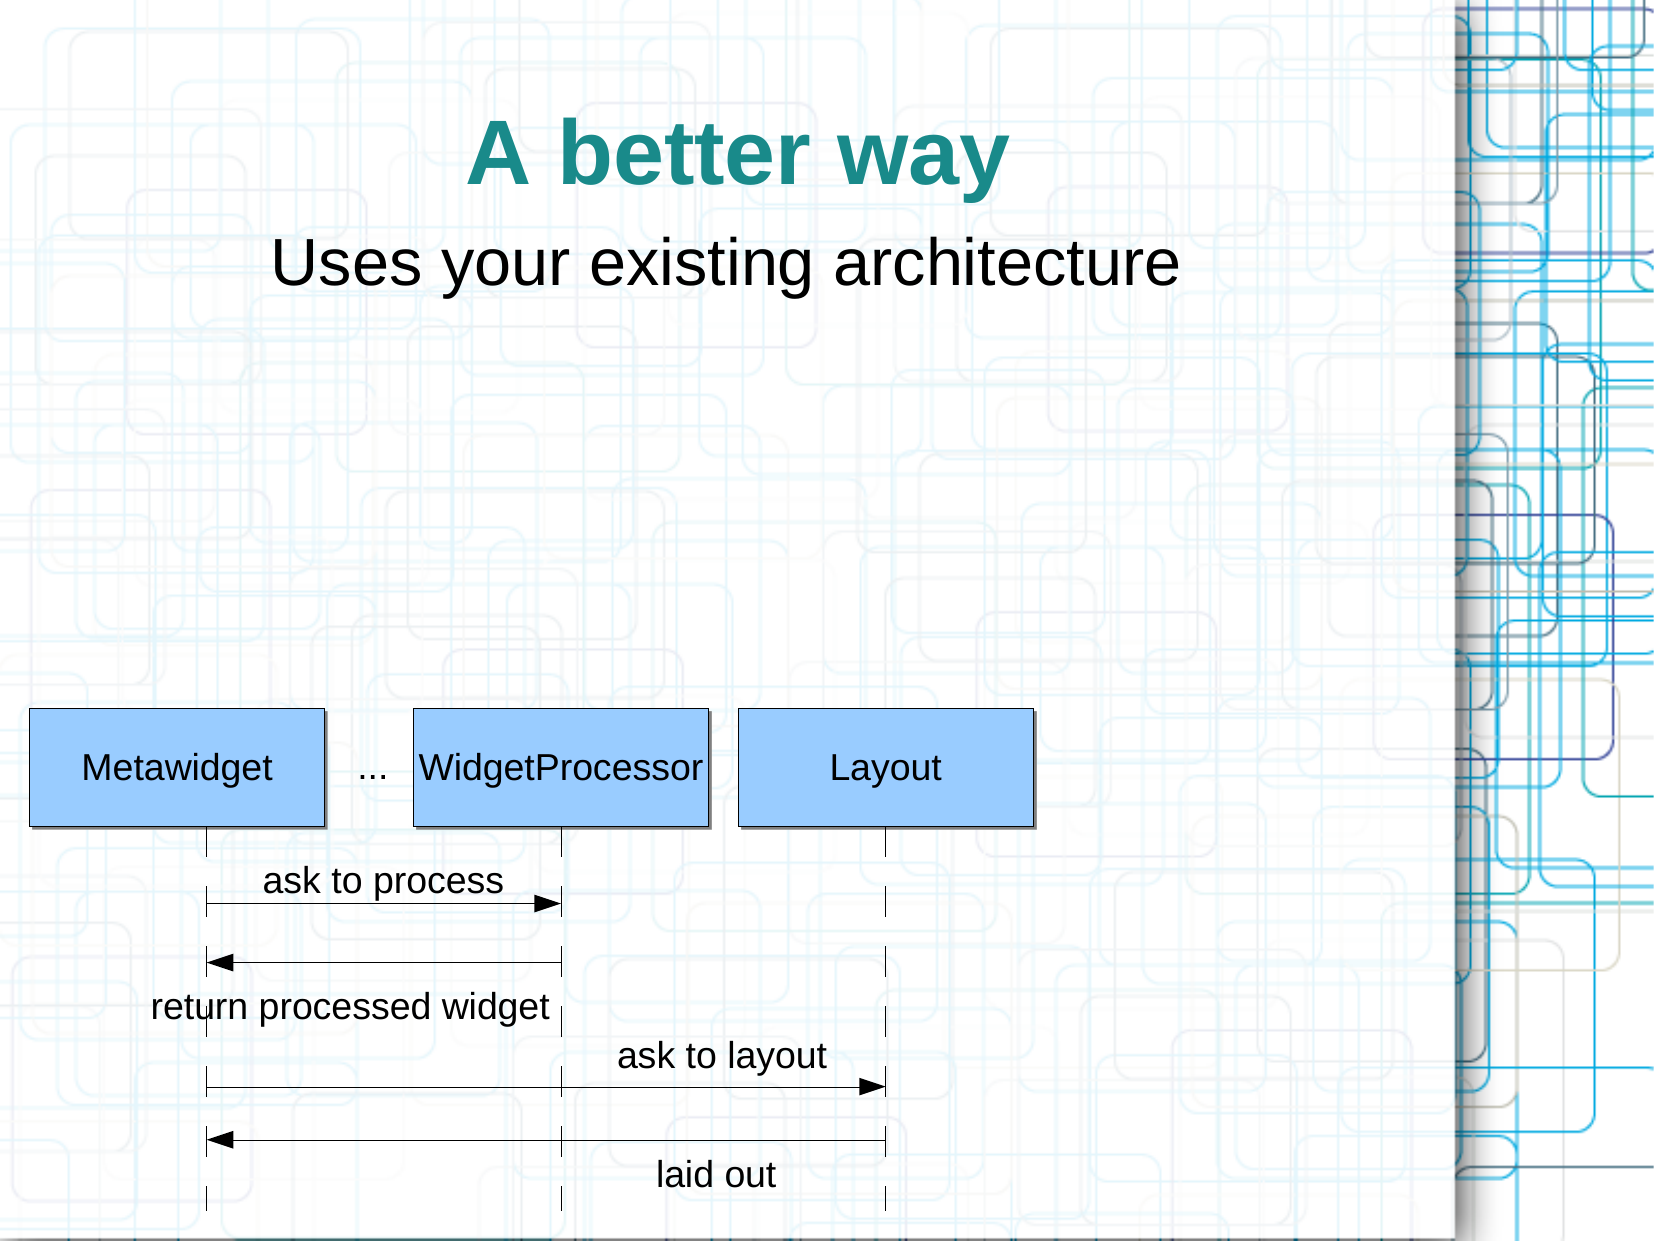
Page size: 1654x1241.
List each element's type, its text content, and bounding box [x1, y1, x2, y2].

text_box WidgetProcessor [413, 708, 709, 827]
text_box Layout [738, 708, 1034, 827]
text_box ... [342, 738, 404, 798]
text_box ask to layout [602, 1027, 842, 1085]
text_box Uses your existing architecture [29, 218, 1424, 308]
text_box ask to process [248, 852, 520, 910]
text_box laid out [641, 1145, 792, 1203]
picture [0, 0, 1654, 1241]
text_box Metawidget [29, 708, 325, 827]
title A better way [59, 56, 1418, 218]
text_box return processed widget [135, 978, 564, 1036]
